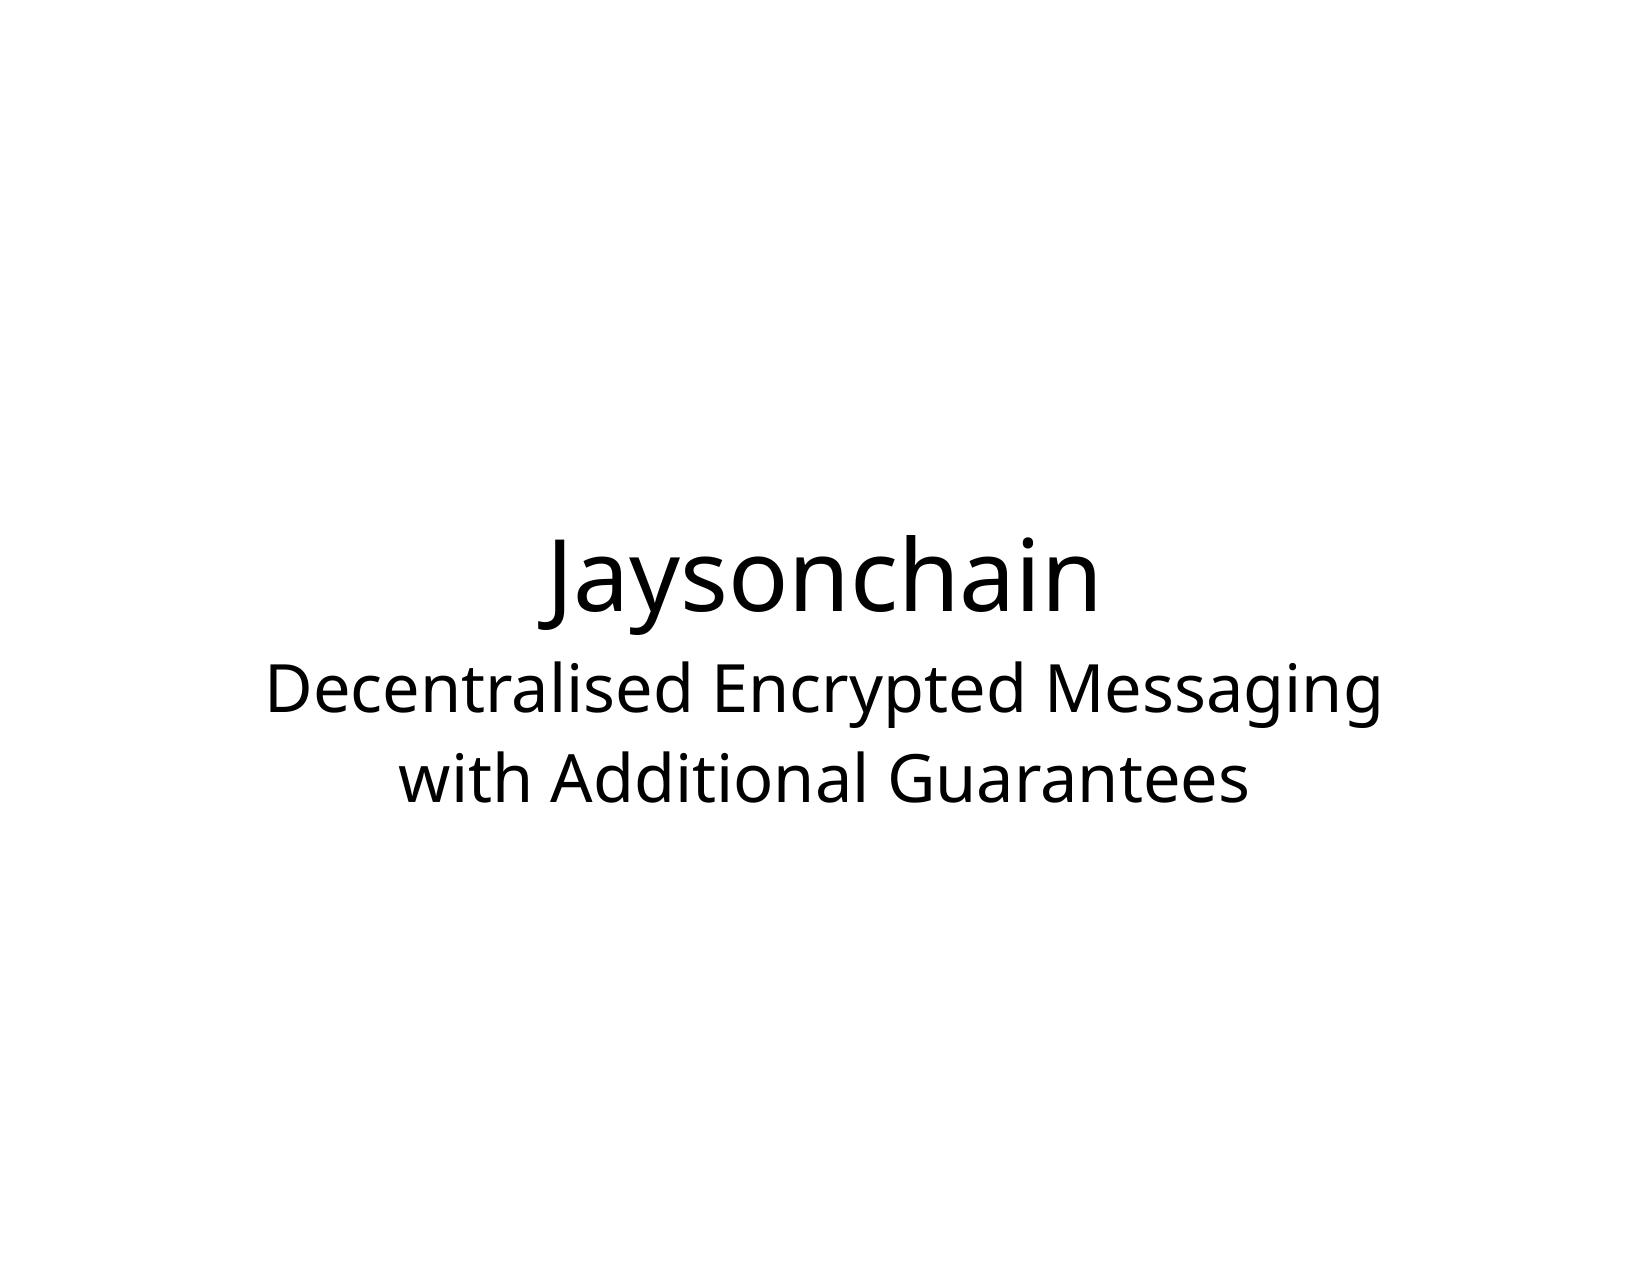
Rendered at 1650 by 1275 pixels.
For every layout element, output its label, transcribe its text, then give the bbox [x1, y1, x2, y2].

subtitle Jaysonchain Decentralised Encrypted Messaging with Additional Guarantees [82, 50, 1568, 1140]
